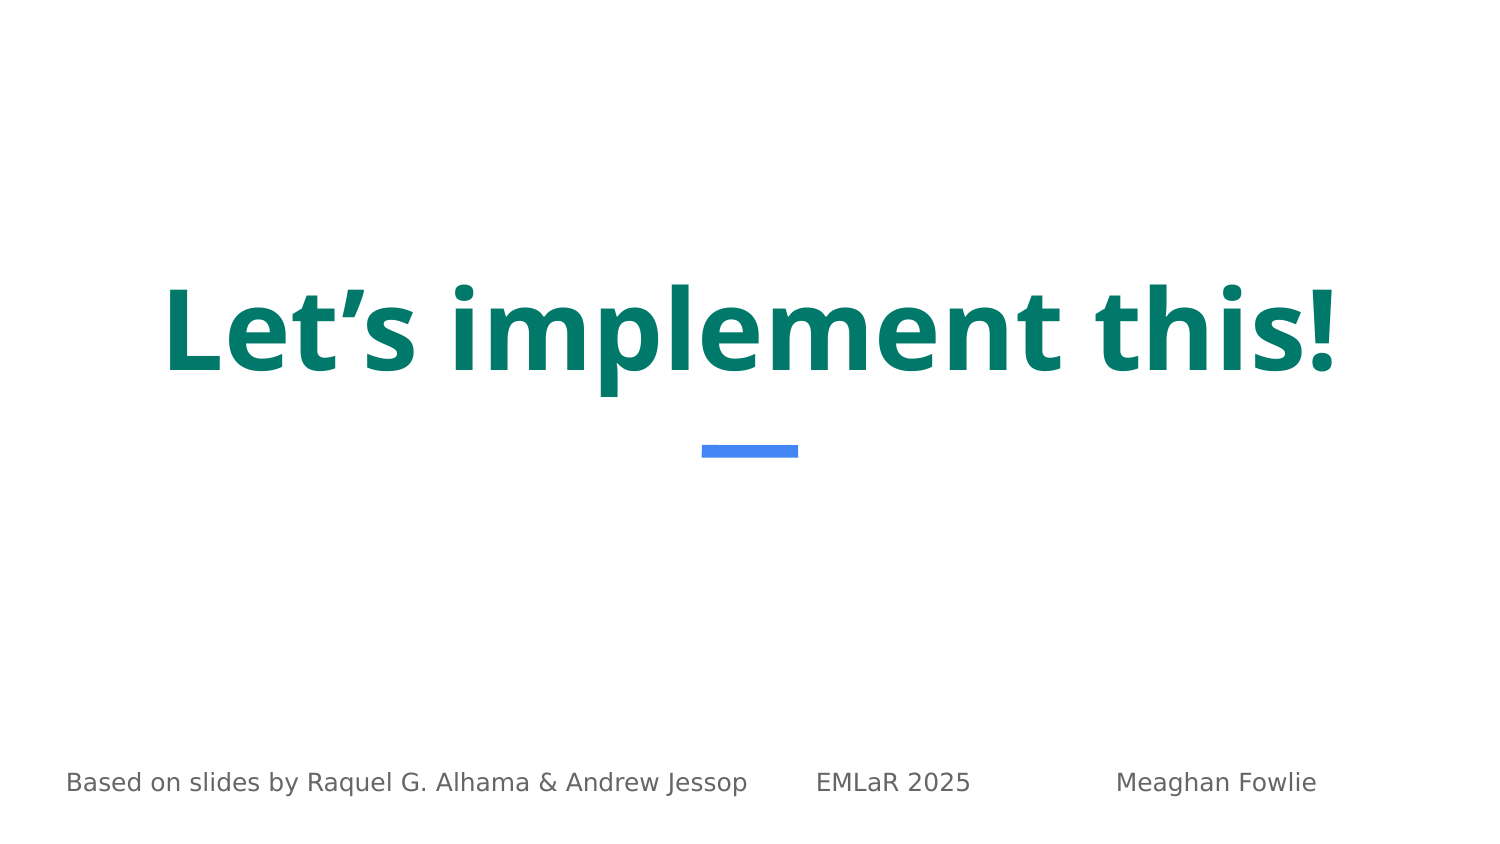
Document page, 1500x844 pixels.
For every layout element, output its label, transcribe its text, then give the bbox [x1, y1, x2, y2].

title Let’s implement this! [51, 97, 1449, 419]
